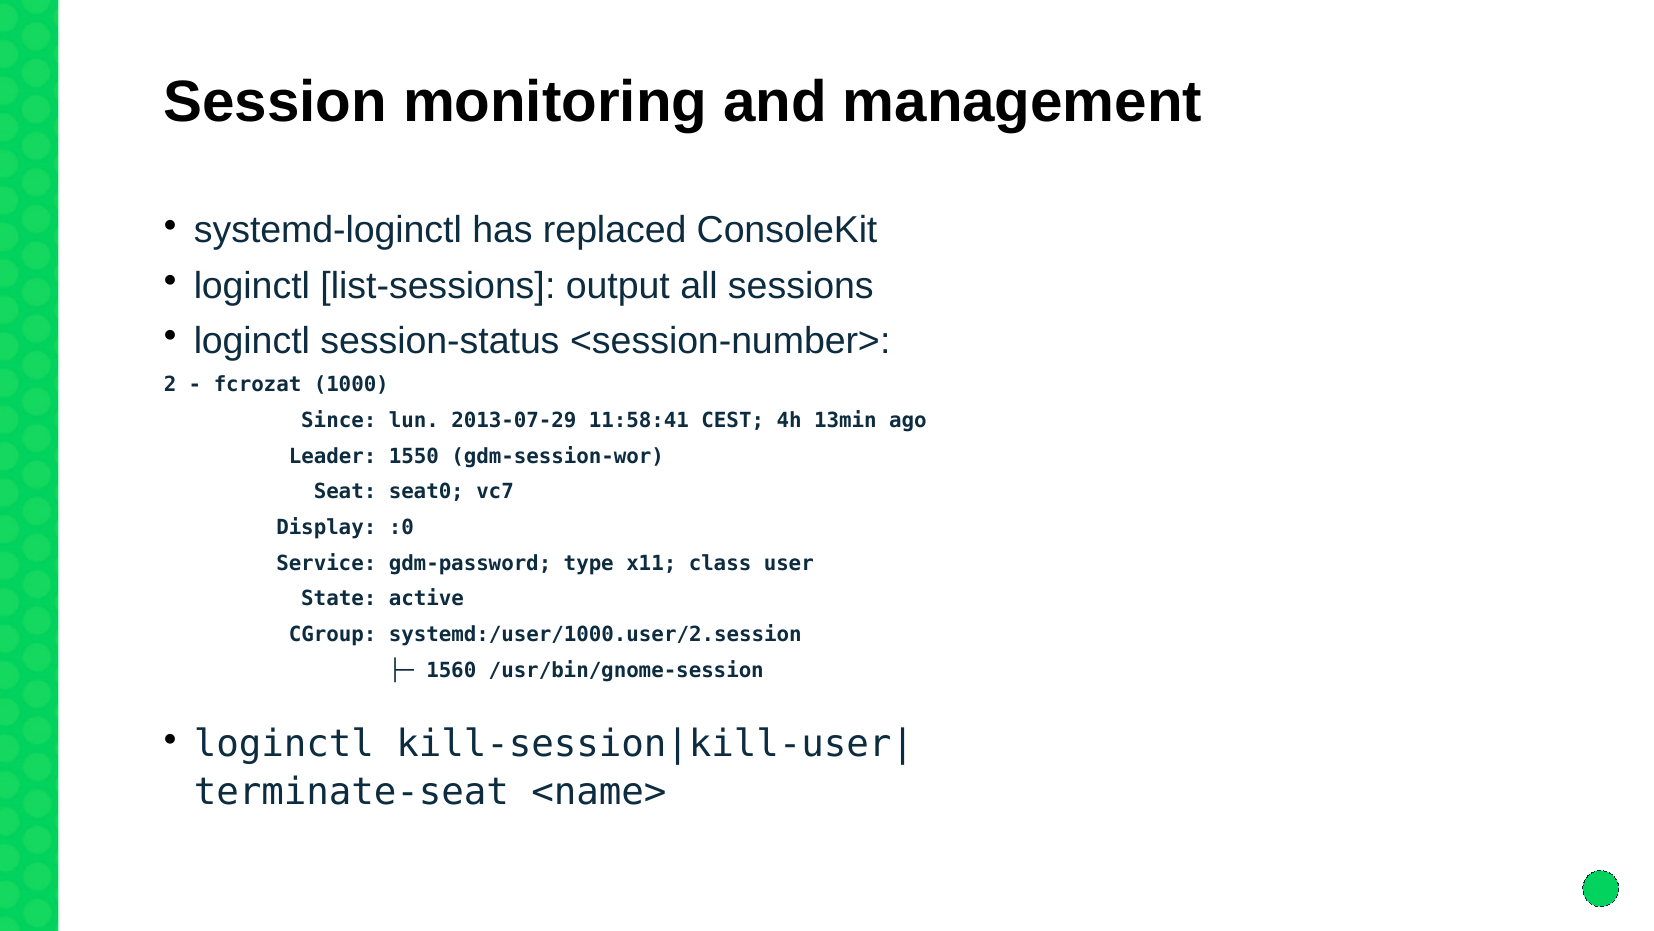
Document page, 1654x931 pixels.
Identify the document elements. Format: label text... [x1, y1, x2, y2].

title Session monitoring and management [148, 27, 1512, 177]
picture [0, 0, 76, 931]
list systemd-loginctl has replaced ConsoleKit loginctl [list-sessions]: output all sessions loginctl session-status <session-number>: 2 - fcrozat (1000) Since: lun. 2013-07-29 11:58:41 CEST; 4h 13min ago Leader: 1550 (gdm-session-wor) Seat: seat0; vc7 Display: :0 Service: gdm-password; type x11; class user State: active CGroup: systemd:/user/1000.user/2.session ├─ 1560 /usr/bin/gnome-session loginctl kill-session|kill-user| terminate-seat <name> [148, 197, 1512, 855]
